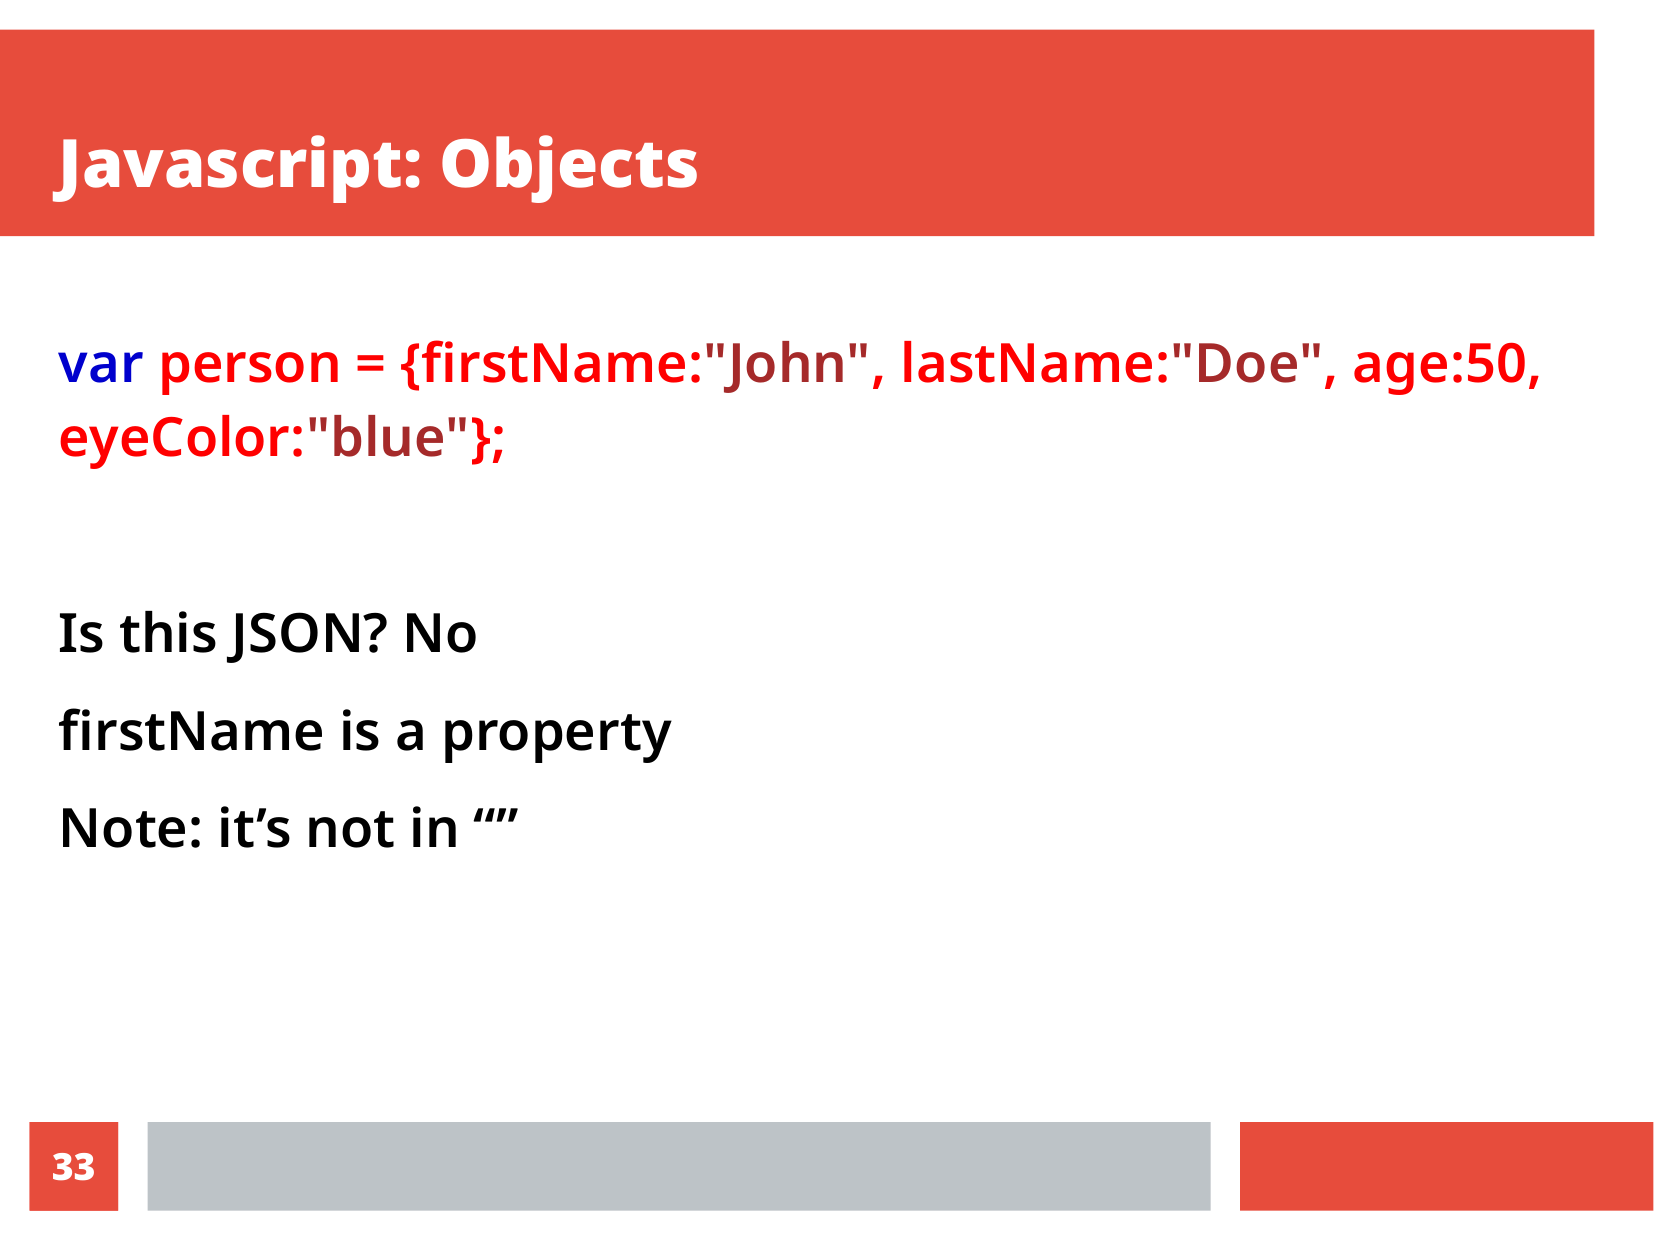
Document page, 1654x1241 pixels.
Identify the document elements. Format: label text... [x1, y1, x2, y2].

title Javascript: Objects [59, 59, 1595, 207]
list var person = {firstName:"John", lastName:"Doe", age:50, eyeColor:"blue"}; Is this JSON? No firstName is a property Note: it’s not in “” [59, 324, 1565, 1093]
